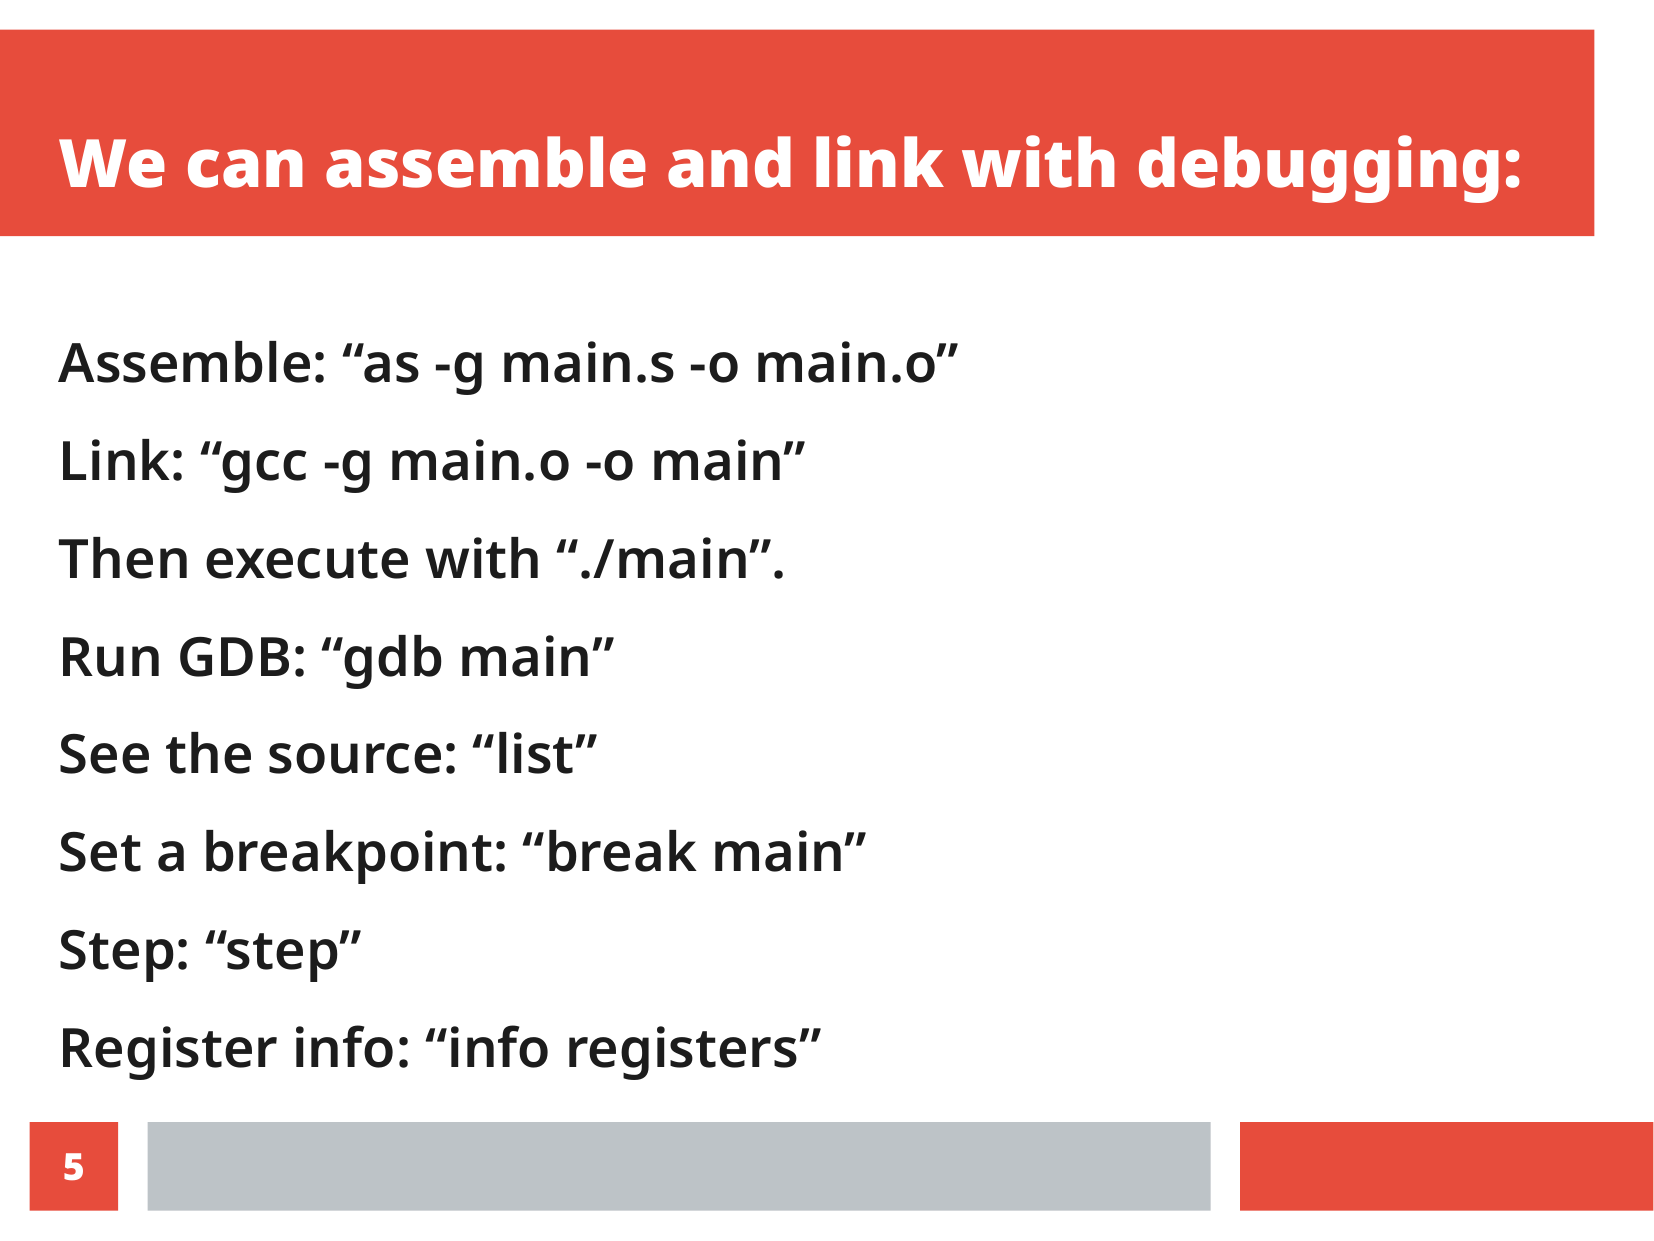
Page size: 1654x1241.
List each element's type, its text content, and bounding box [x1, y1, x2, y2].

list Assemble: “as -g main.s -o main.o” Link: “gcc -g main.o -o main” Then execute with “./main”. Run GDB: “gdb main” See the source: “list” Set a breakpoint: “break main” Step: “step” Register info: “info registers” [59, 324, 1565, 1093]
title We can assemble and link with debugging: [59, 59, 1595, 207]
